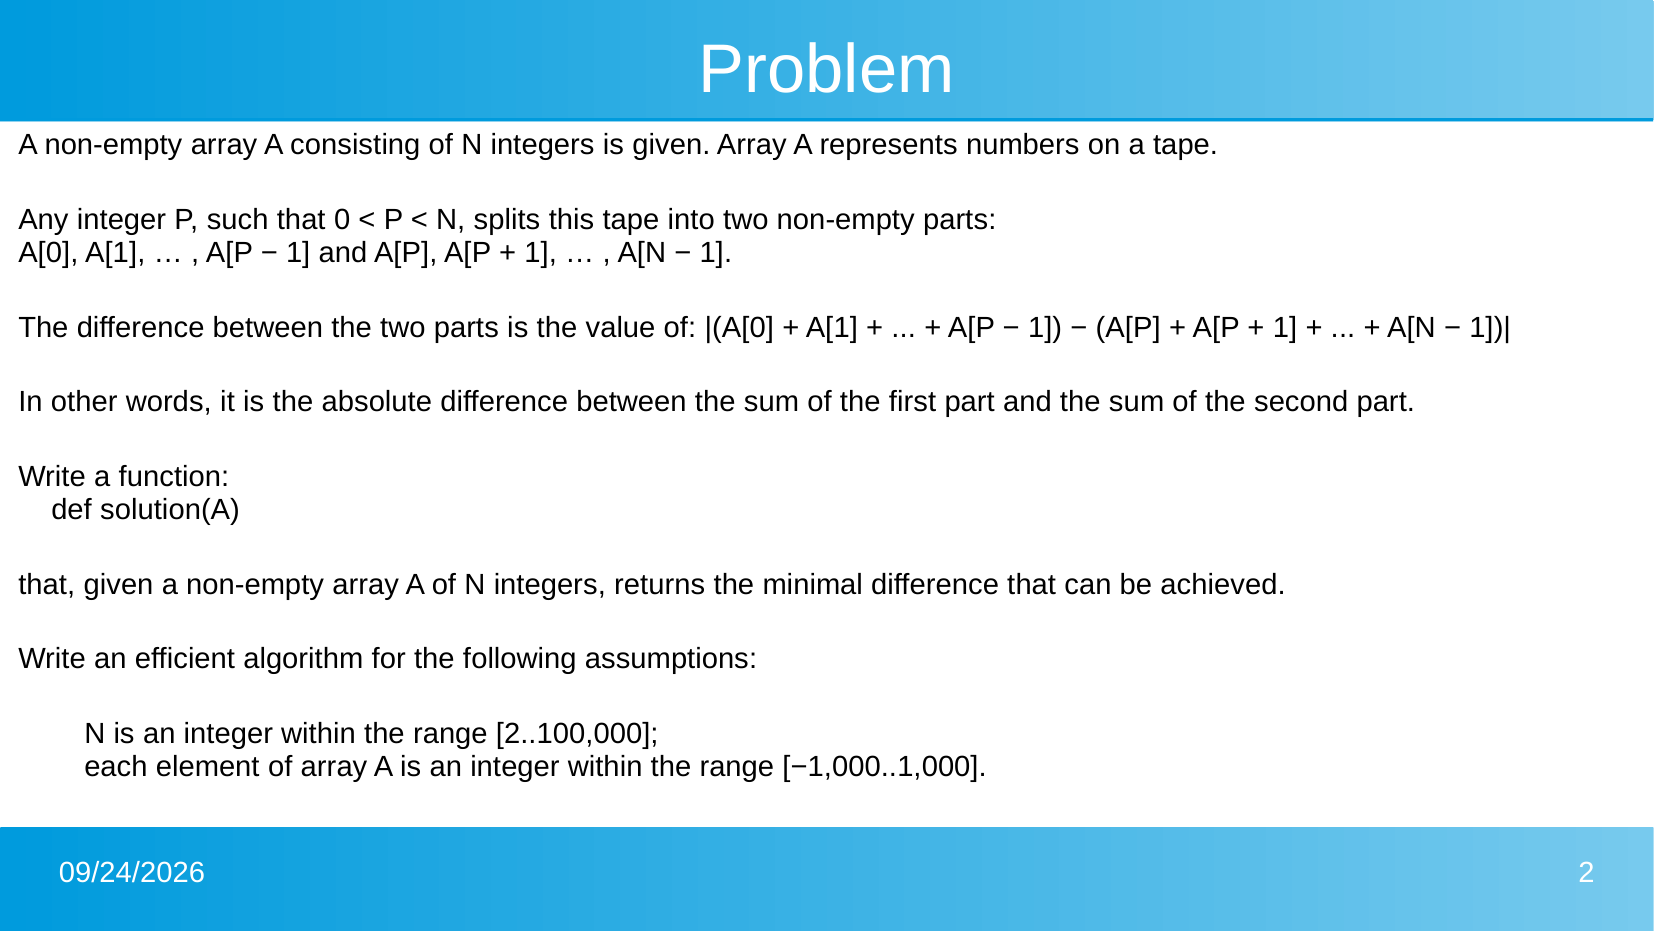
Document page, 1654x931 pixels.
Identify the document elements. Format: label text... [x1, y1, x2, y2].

text_box A non-empty array A consisting of N integers is given. Array A represents numbers on a tape. Any integer P, such that 0 < P < N, splits this tape into two non-empty parts: A[0], A[1], … , A[P − 1] and A[P], A[P + 1], … , A[N − 1]. The difference between the two parts is the value of: |(A[0] + A[1] + ... + A[P − 1]) − (A[P] + A[P + 1] + ... + A[N − 1])| In other words, it is the absolute difference between the sum of the first part and the sum of the second part. Write a function: def solution(A) that, given a non-empty array A of N integers, returns the minimal difference that can be achieved. Write an efficient algorithm for the following assumptions: N is an integer within the range [2..100,000]; each element of array A is an integer within the range [−1,000..1,000]. [3, 120, 1654, 875]
title Problem [59, 29, 1595, 108]
